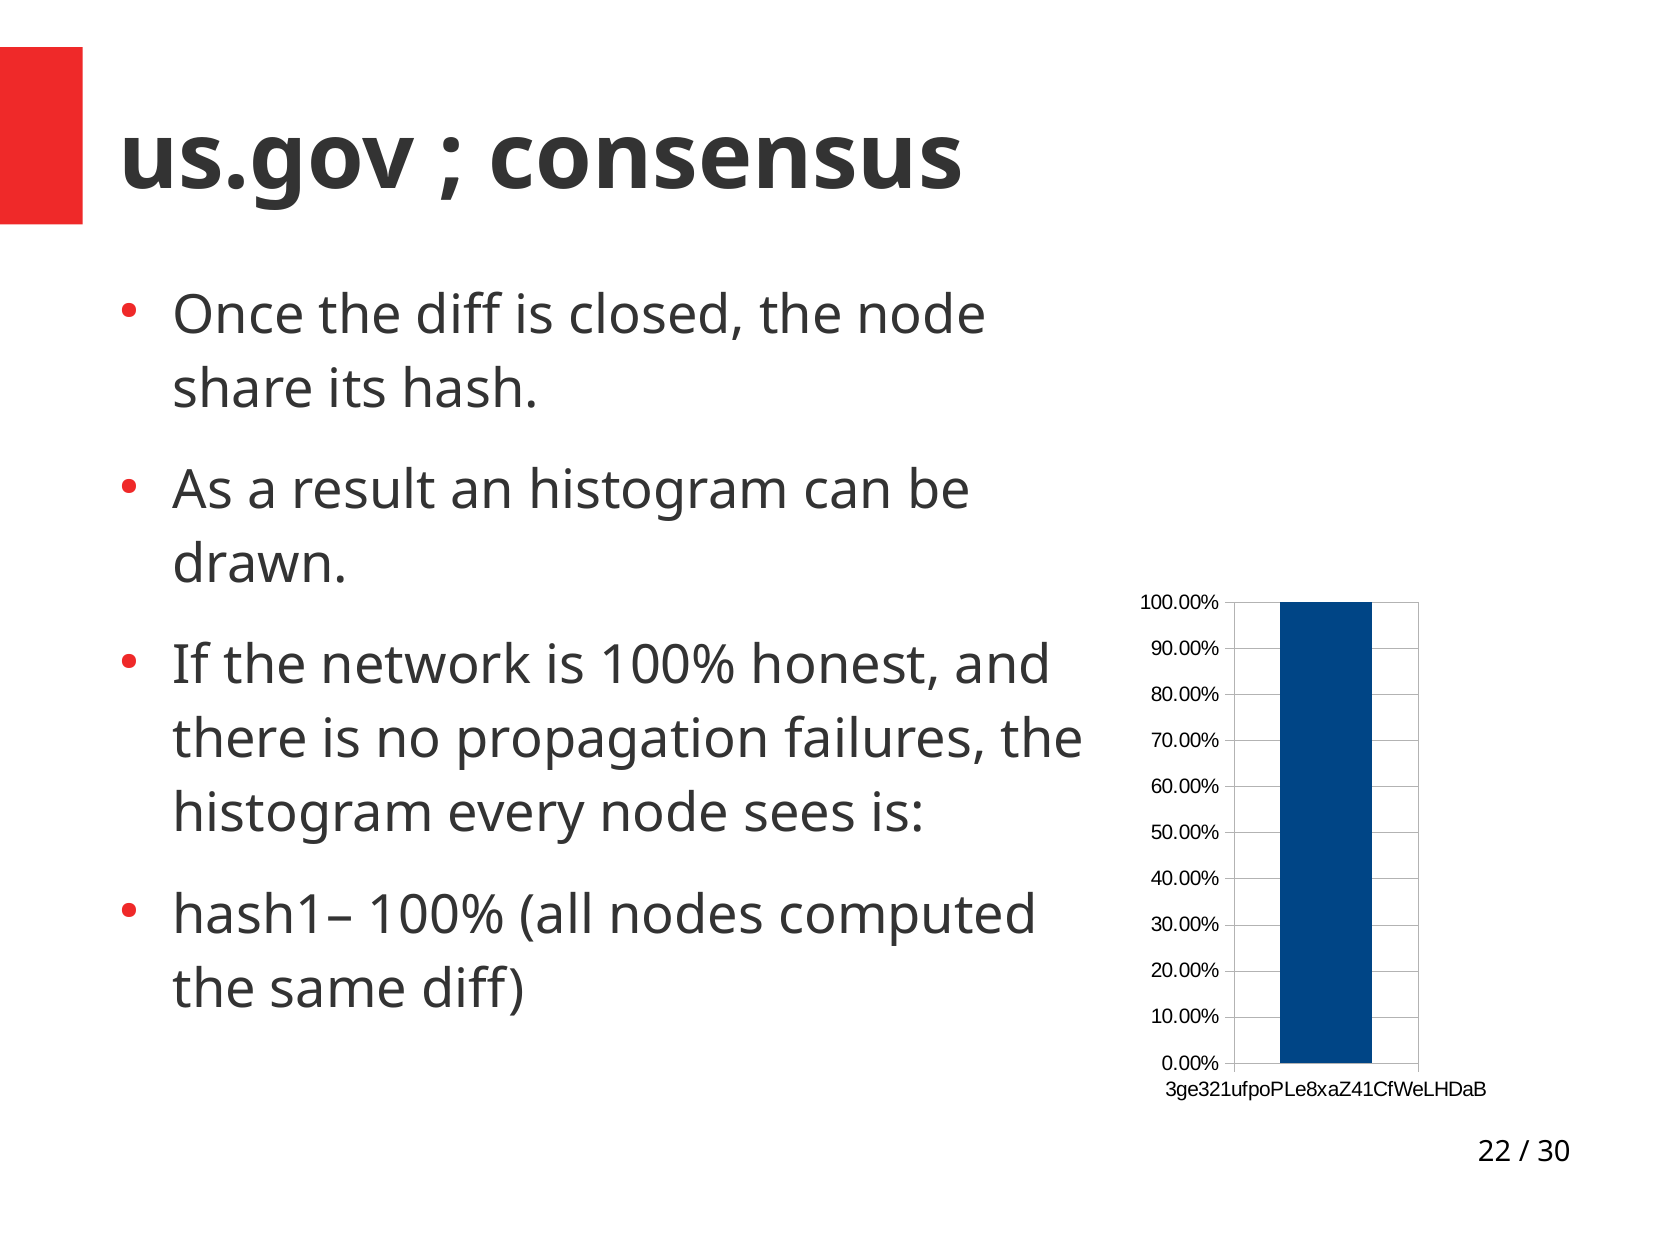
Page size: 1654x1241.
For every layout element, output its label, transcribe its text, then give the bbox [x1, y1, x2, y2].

title us.gov ; consensus [118, 49, 1571, 257]
picture [1139, 590, 1501, 1102]
list Once the diff is closed, the node share its hash. As a result an histogram can be drawn. If the network is 100% honest, and there is no propagation failures, the histogram every node sees is: hash1– 100% (all nodes computed the same diff) [101, 275, 1106, 995]
